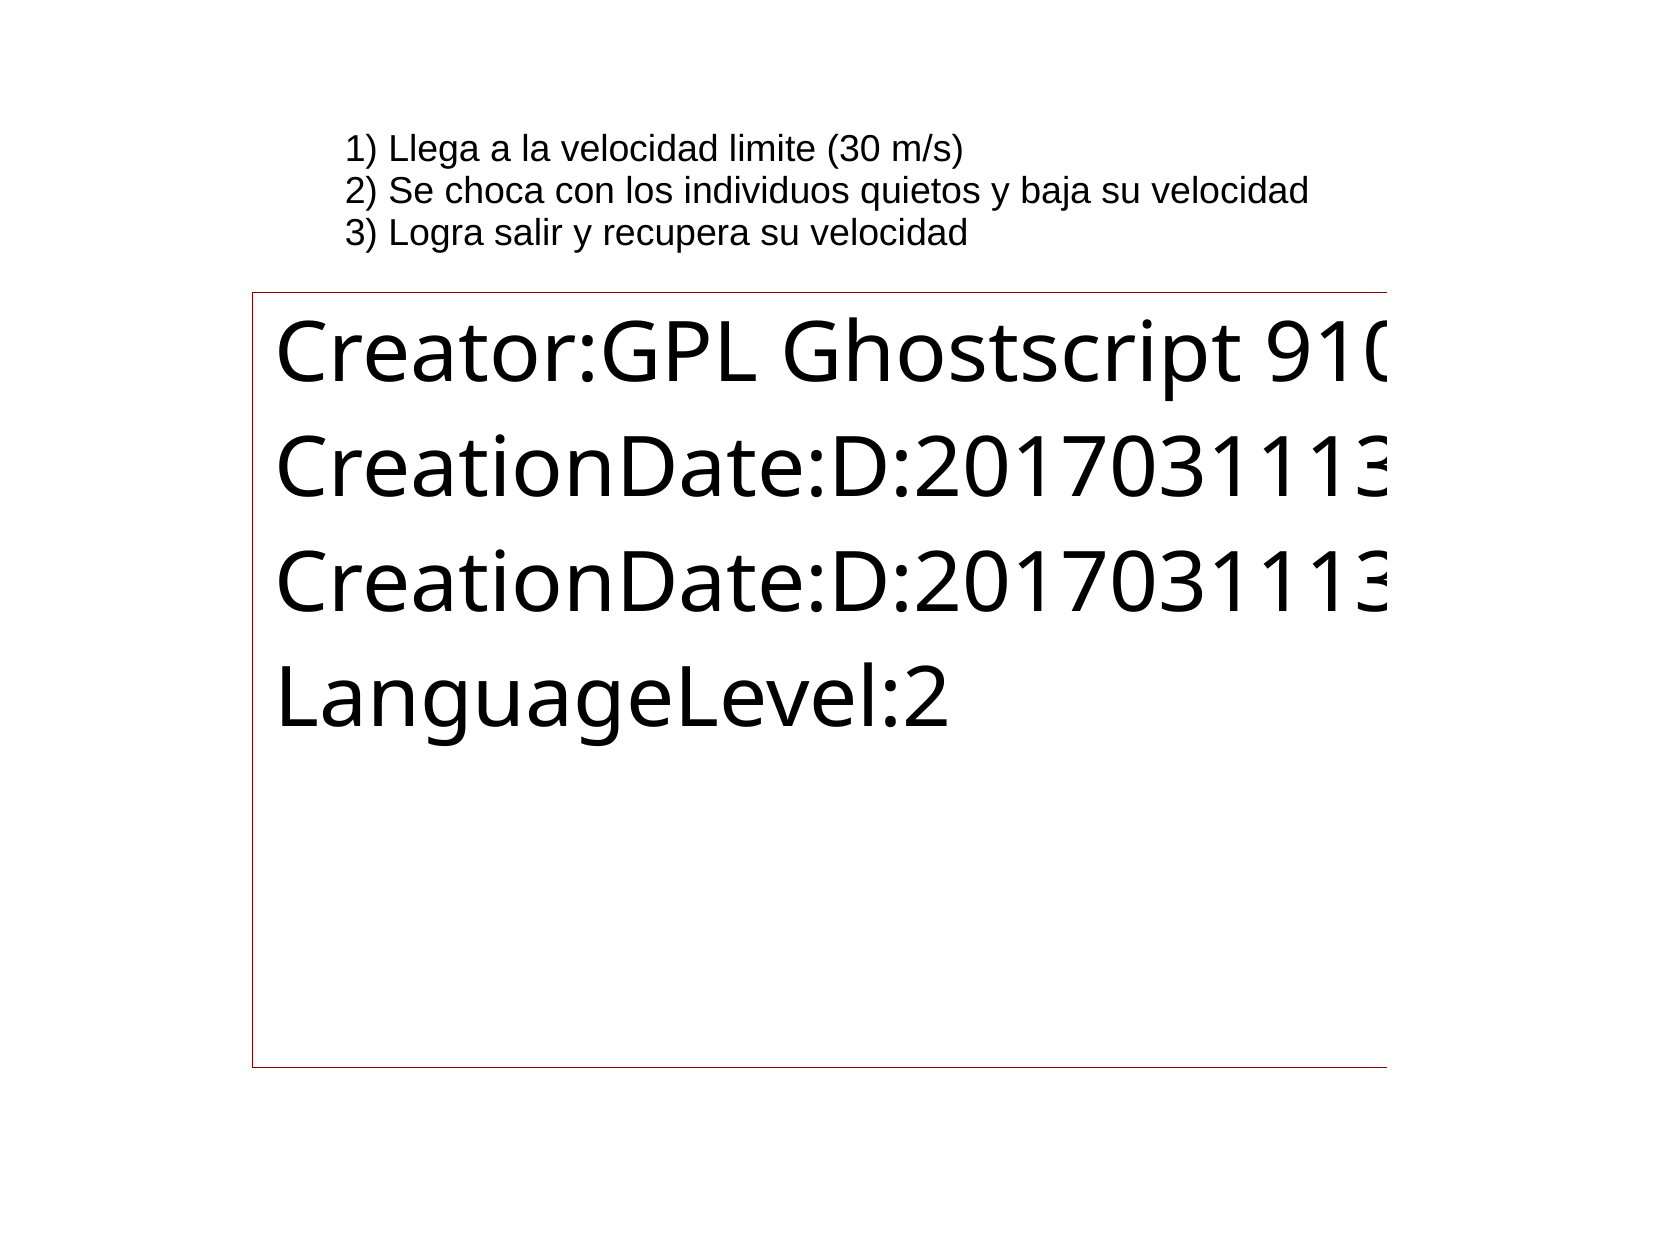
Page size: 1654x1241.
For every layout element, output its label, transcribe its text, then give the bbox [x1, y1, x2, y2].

picture [246, 287, 1387, 1068]
text_box 1) Llega a la velocidad limite (30 m/s) 2) Se choca con los individuos quietos y baja su velocidad 3) Logra salir y recupera su velocidad [330, 120, 1396, 261]
